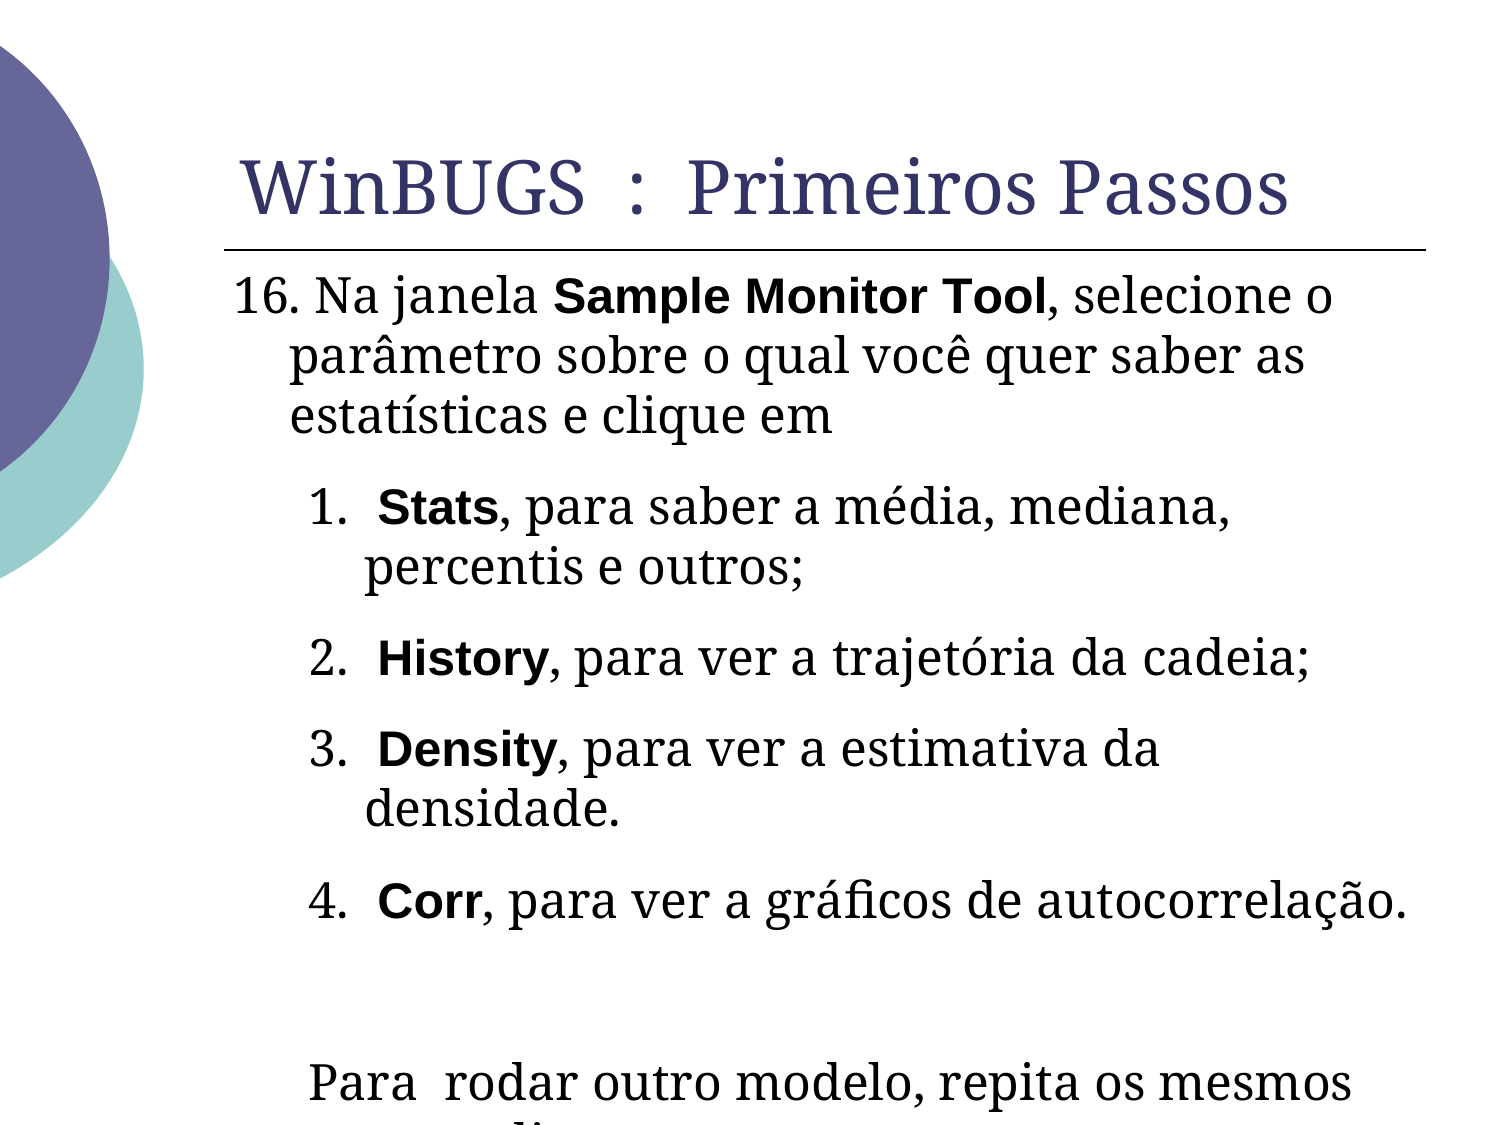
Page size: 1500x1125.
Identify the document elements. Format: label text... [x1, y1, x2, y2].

text_box Na janela Sample Monitor Tool, selecione o parâmetro sobre o qual você quer saber as estatísticas e clique em Stats, para saber a média, mediana, percentis e outros; History, para ver a trajetória da cadeia; Density, para ver a estimativa da densidade. Corr, para ver a gráficos de autocorrelação. Para rodar outro modelo, repita os mesmos procedimentos. [218, 255, 1424, 1125]
title WinBUGS : Primeiros Passos [224, 49, 1425, 237]
